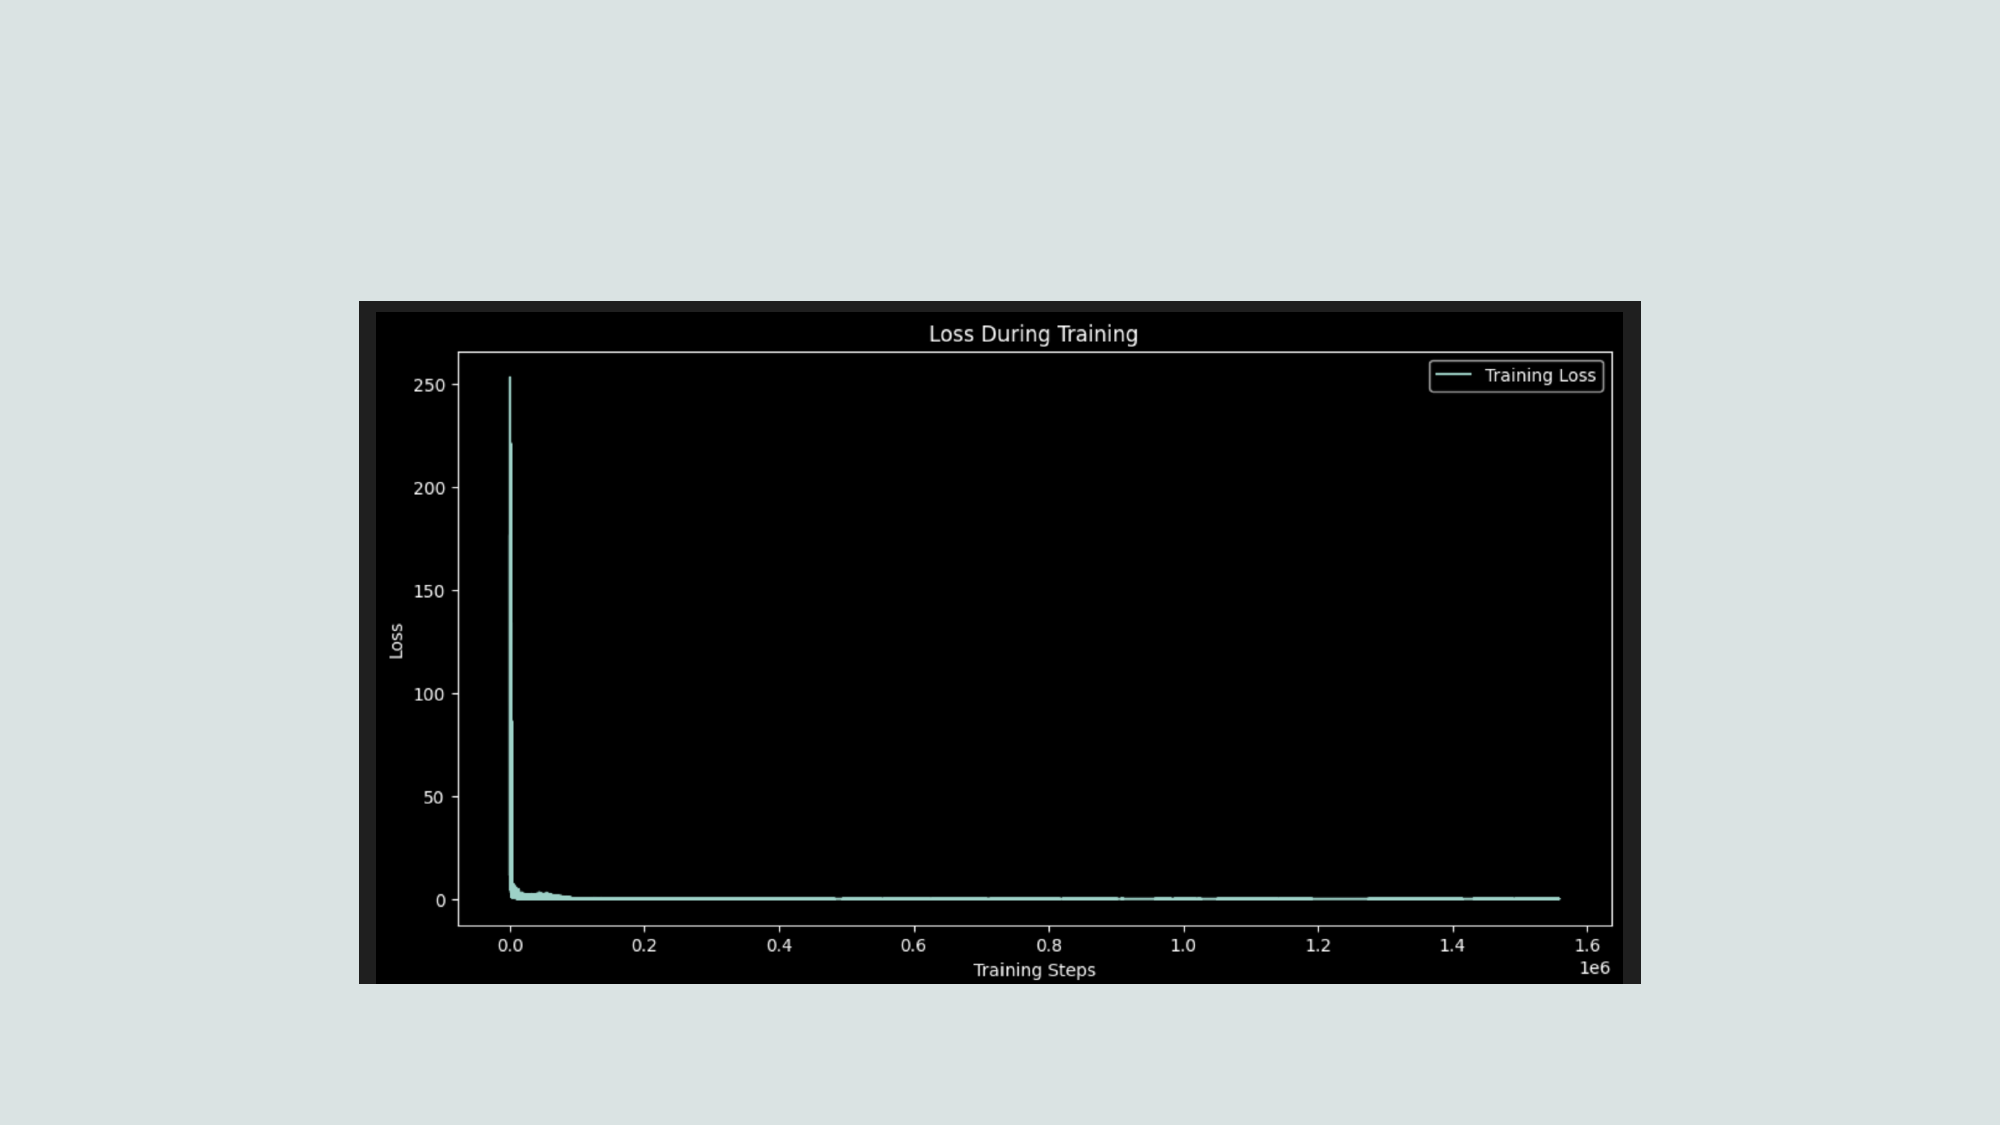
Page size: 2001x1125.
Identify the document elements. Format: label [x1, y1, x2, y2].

picture [359, 301, 1641, 984]
